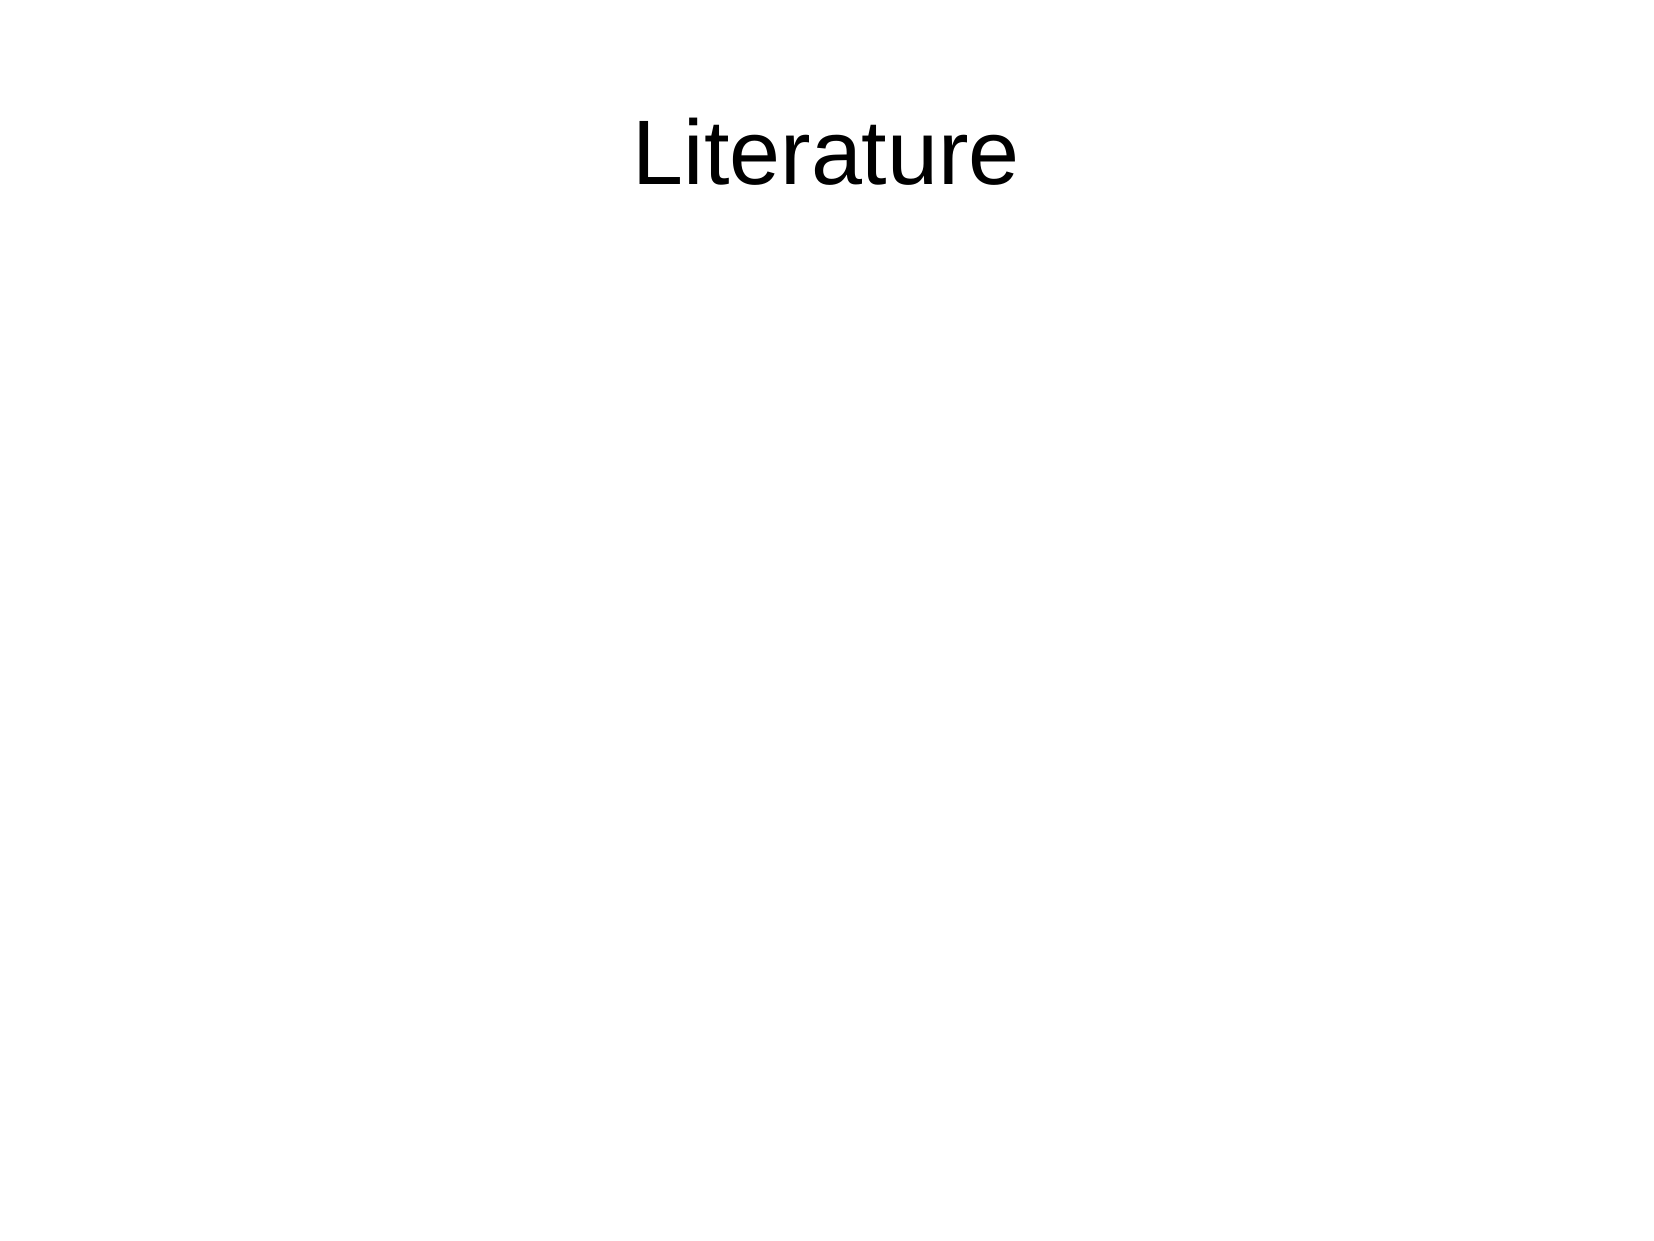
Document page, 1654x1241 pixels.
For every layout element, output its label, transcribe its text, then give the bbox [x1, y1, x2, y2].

title Literature [82, 49, 1571, 257]
